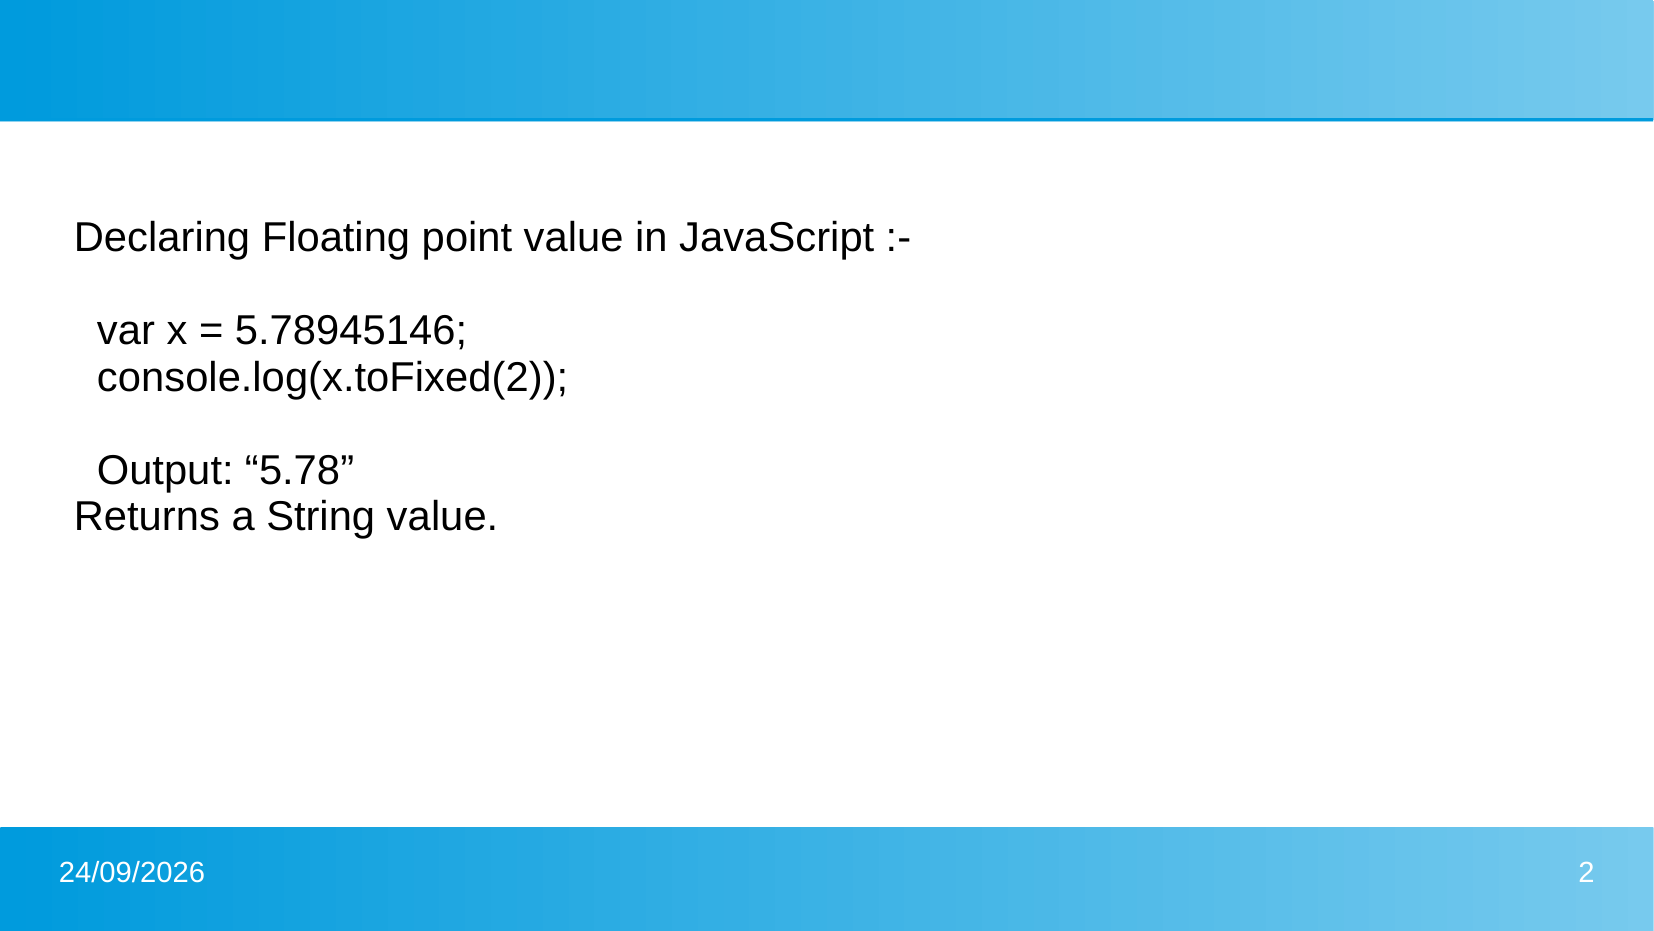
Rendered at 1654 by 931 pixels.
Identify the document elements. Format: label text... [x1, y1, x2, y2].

text_box Declaring Floating point value in JavaScript :- var x = 5.78945146; console.log(x.toFixed(2)); Output: “5.78” Returns a String value. [59, 206, 1063, 547]
